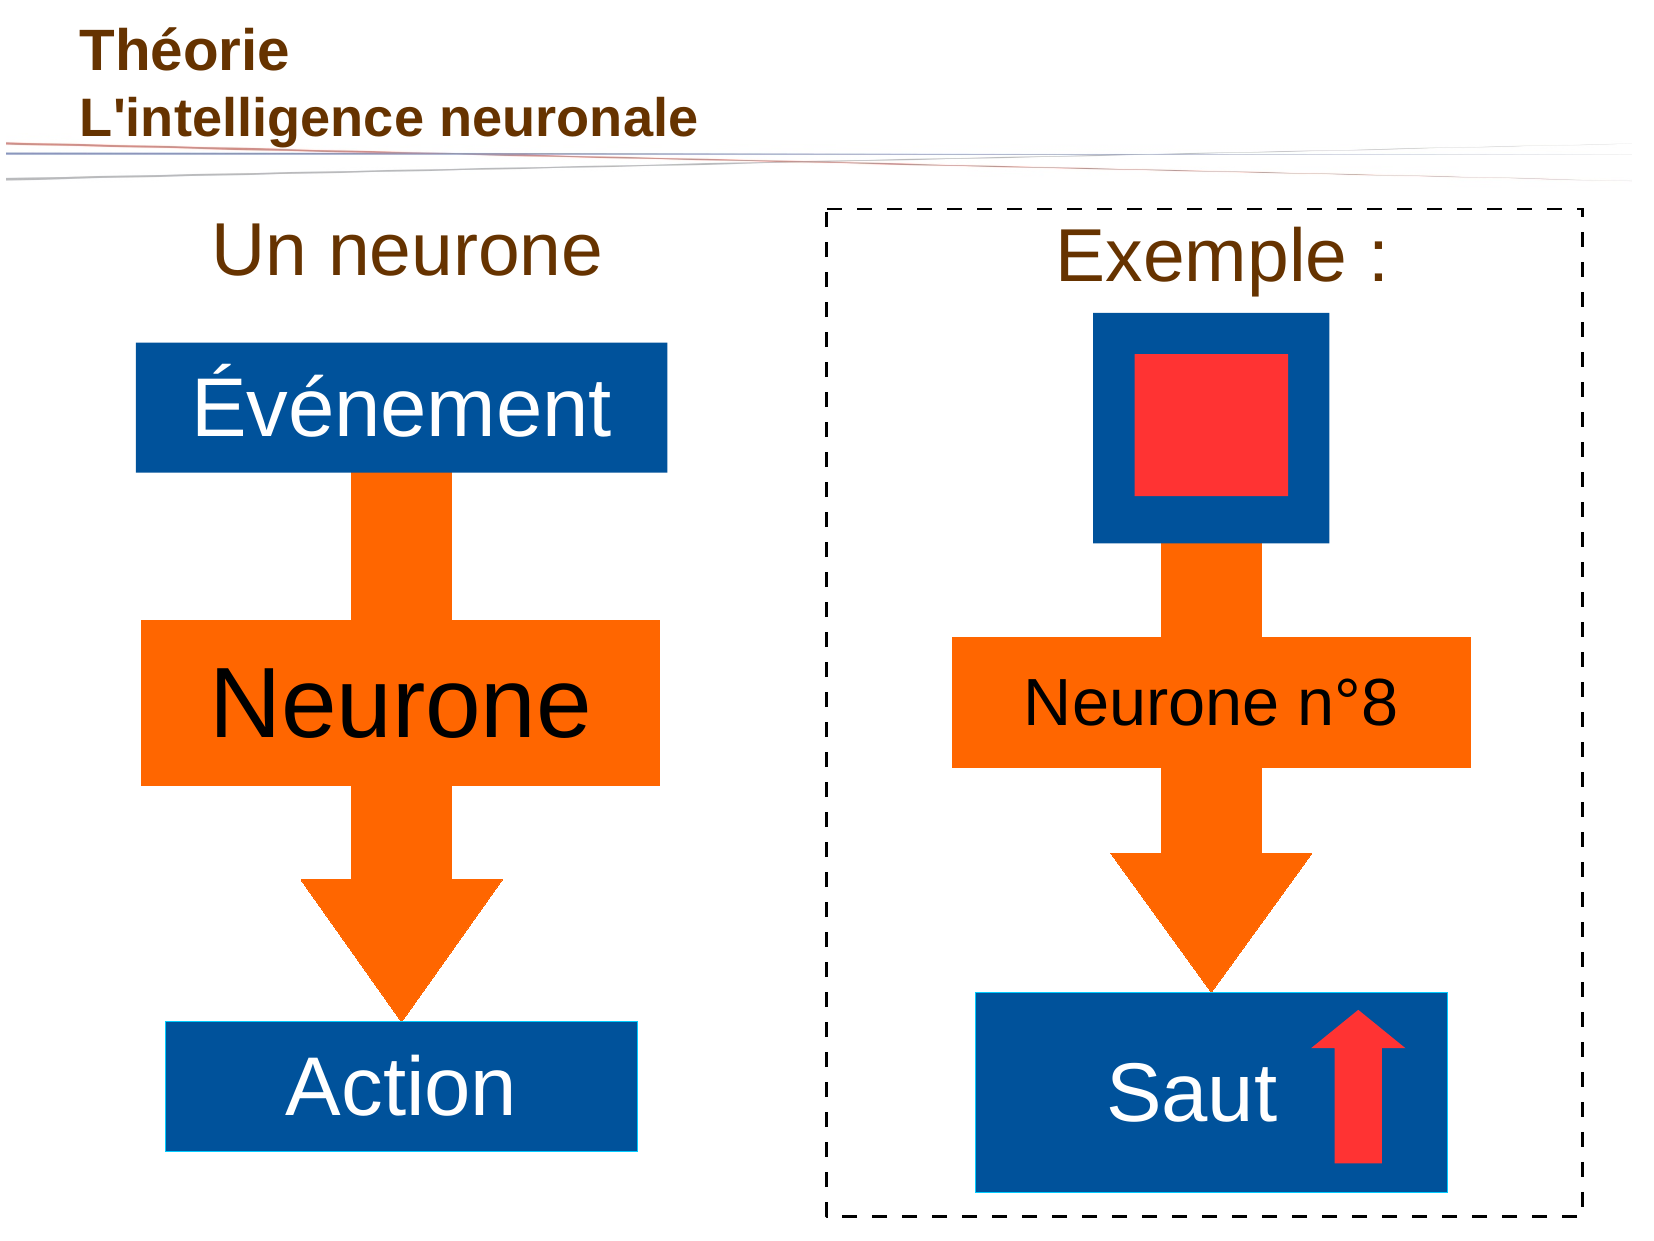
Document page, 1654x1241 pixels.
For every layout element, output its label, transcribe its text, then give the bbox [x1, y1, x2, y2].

text_box Neurone [141, 620, 660, 786]
picture [6, 133, 1632, 208]
text_box [351, 473, 452, 620]
text_box Action [165, 1021, 638, 1152]
text_box Événement [135, 342, 668, 473]
title Théorie L'intelligence neuronale [0, 11, 780, 130]
text_box [301, 786, 503, 1021]
title Un neurone [94, 208, 721, 291]
text_box [826, 208, 1583, 1217]
